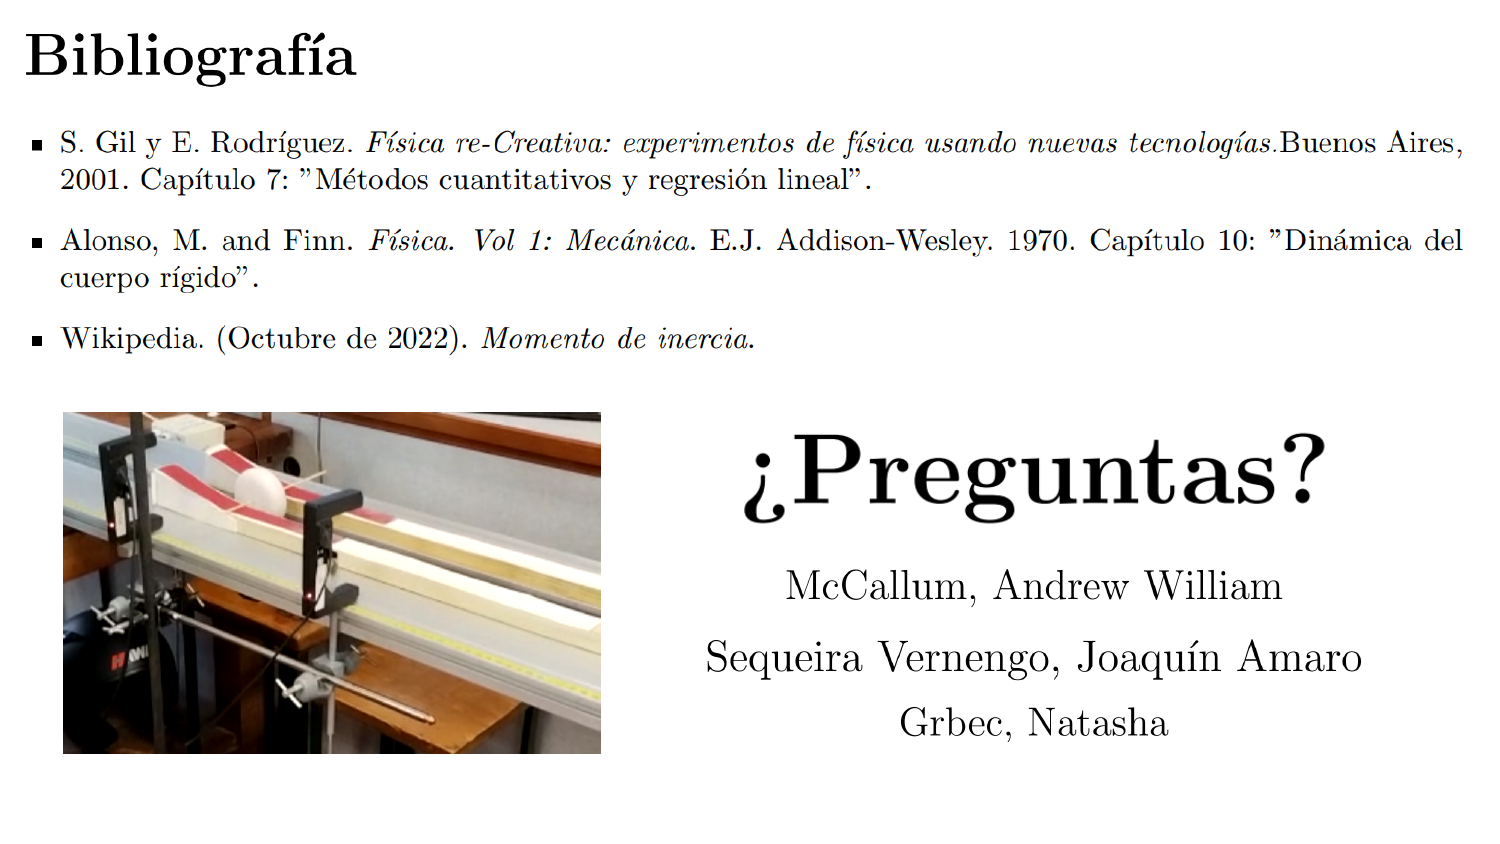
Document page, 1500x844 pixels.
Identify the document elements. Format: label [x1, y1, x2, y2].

picture [24, 24, 358, 91]
picture [898, 702, 1173, 742]
picture [705, 635, 1367, 683]
picture [735, 412, 1336, 535]
picture [24, 115, 1475, 363]
picture [782, 563, 1289, 611]
picture [63, 412, 601, 754]
